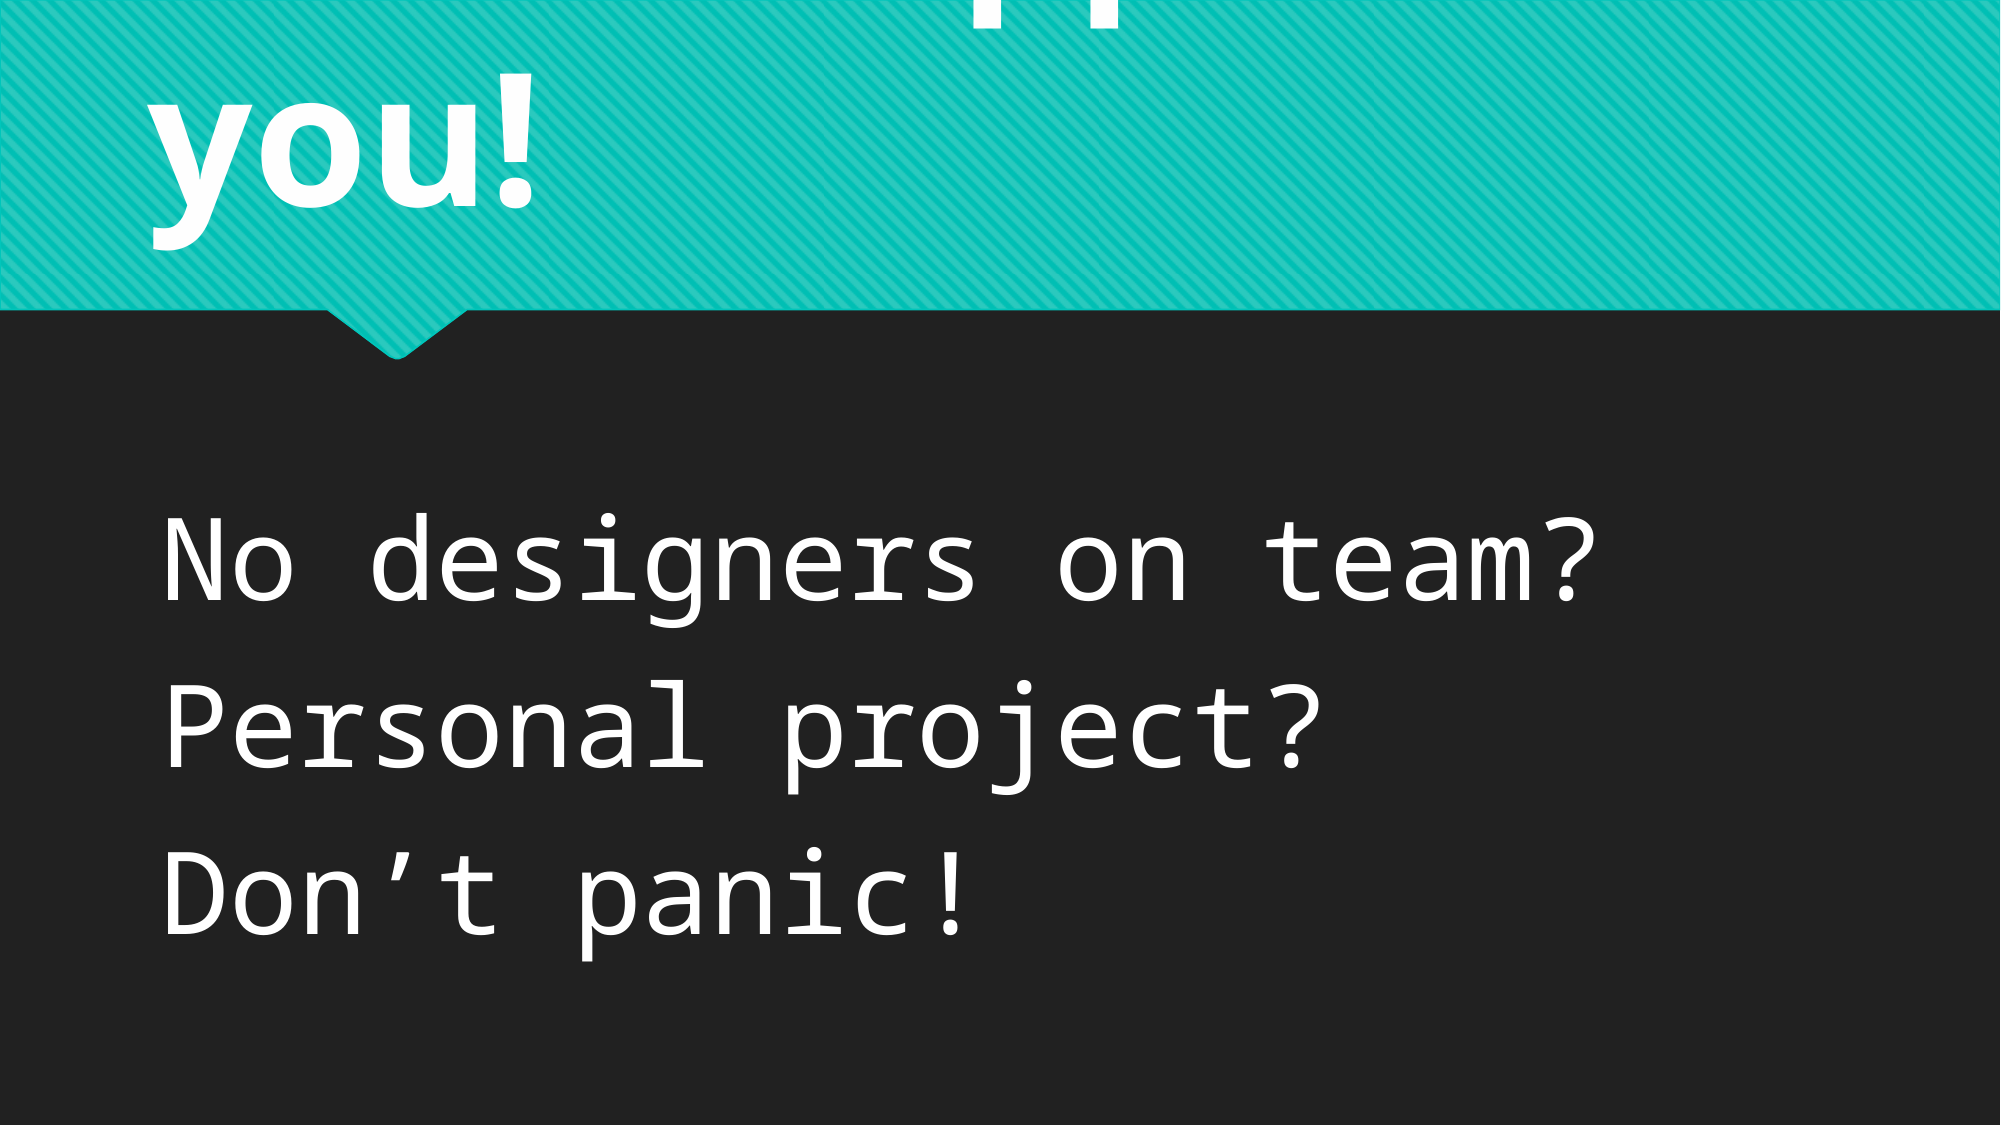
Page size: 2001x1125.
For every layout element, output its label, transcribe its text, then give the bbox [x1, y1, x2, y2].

picture [1, 1, 1999, 357]
title It can happen to you! [132, 79, 1951, 252]
list No designers on team? Personal project? Don’t panic! [75, 423, 1932, 1020]
